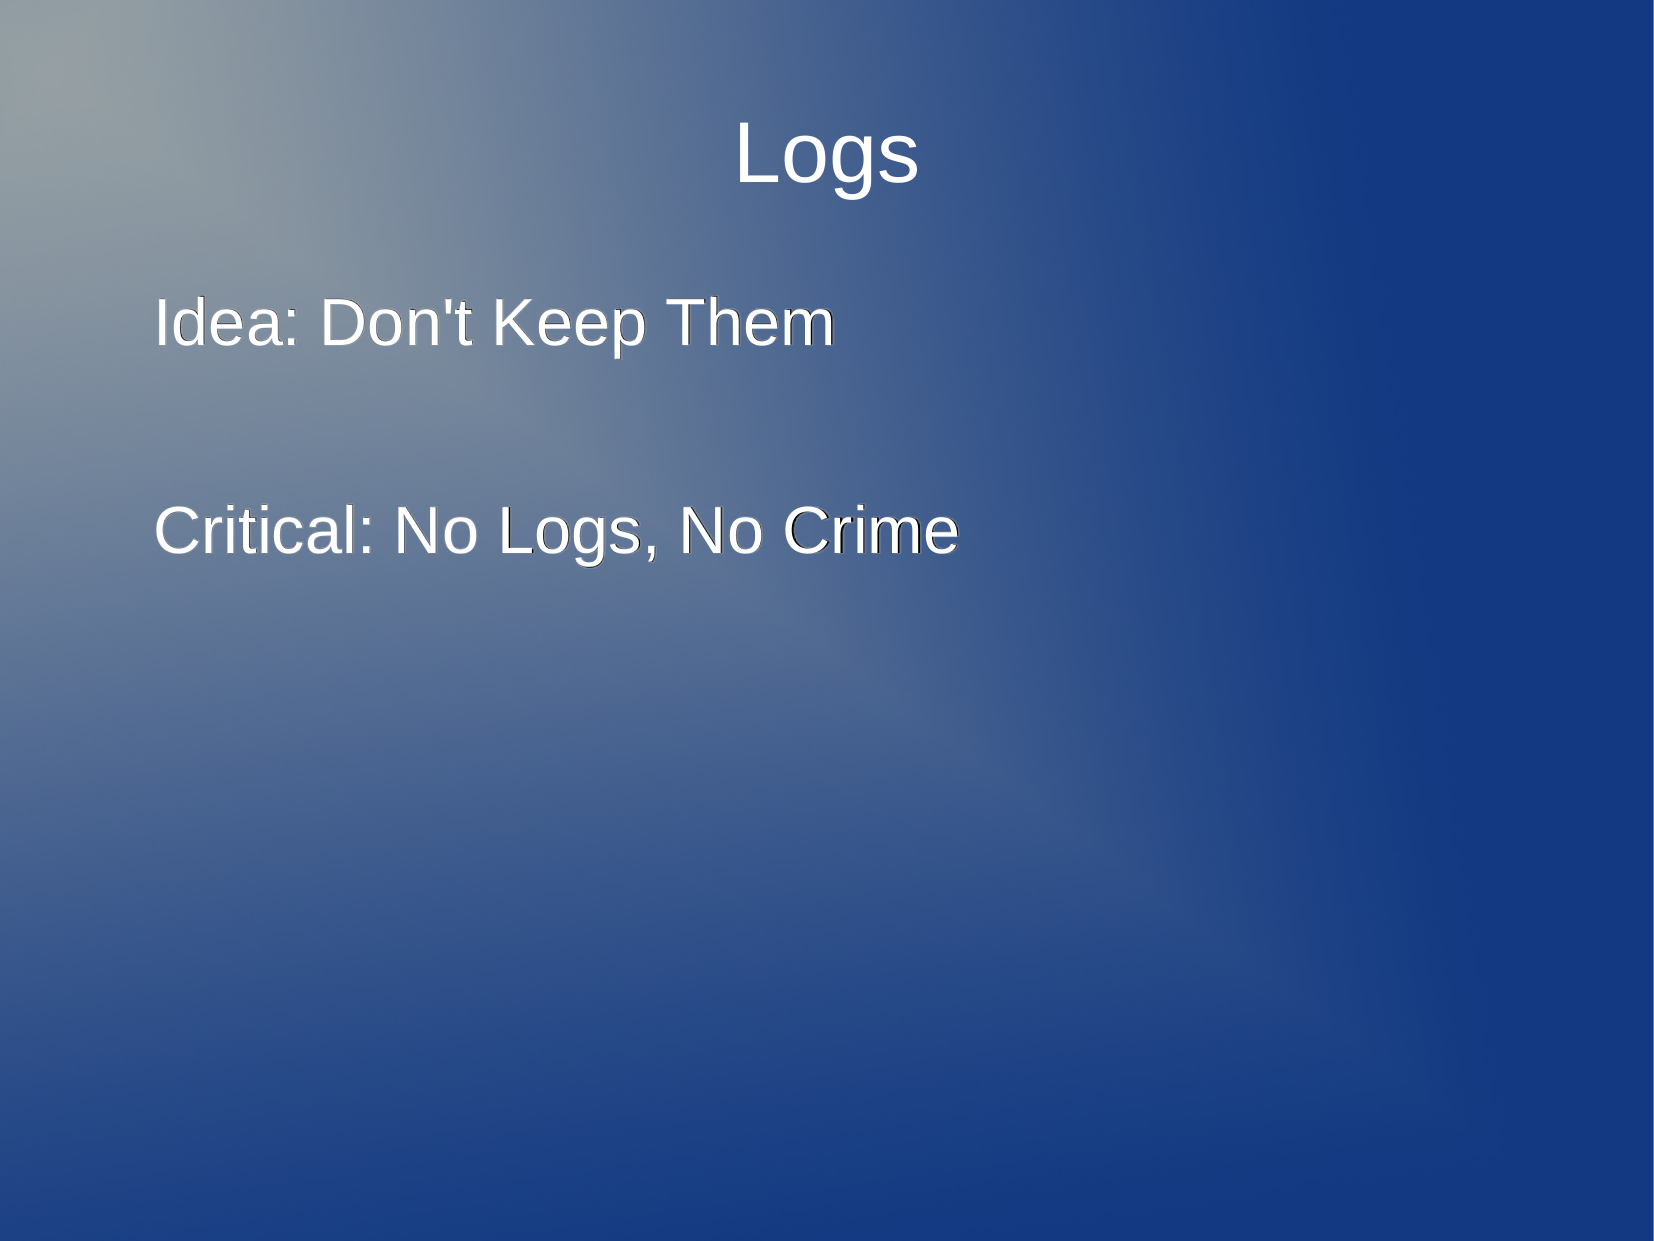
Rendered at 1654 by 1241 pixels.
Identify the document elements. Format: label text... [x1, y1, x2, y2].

picture [0, 0, 1654, 1241]
list Idea: Don't Keep Them Critical: No Logs, No Crime [82, 285, 1546, 1010]
title Logs [82, 49, 1571, 257]
